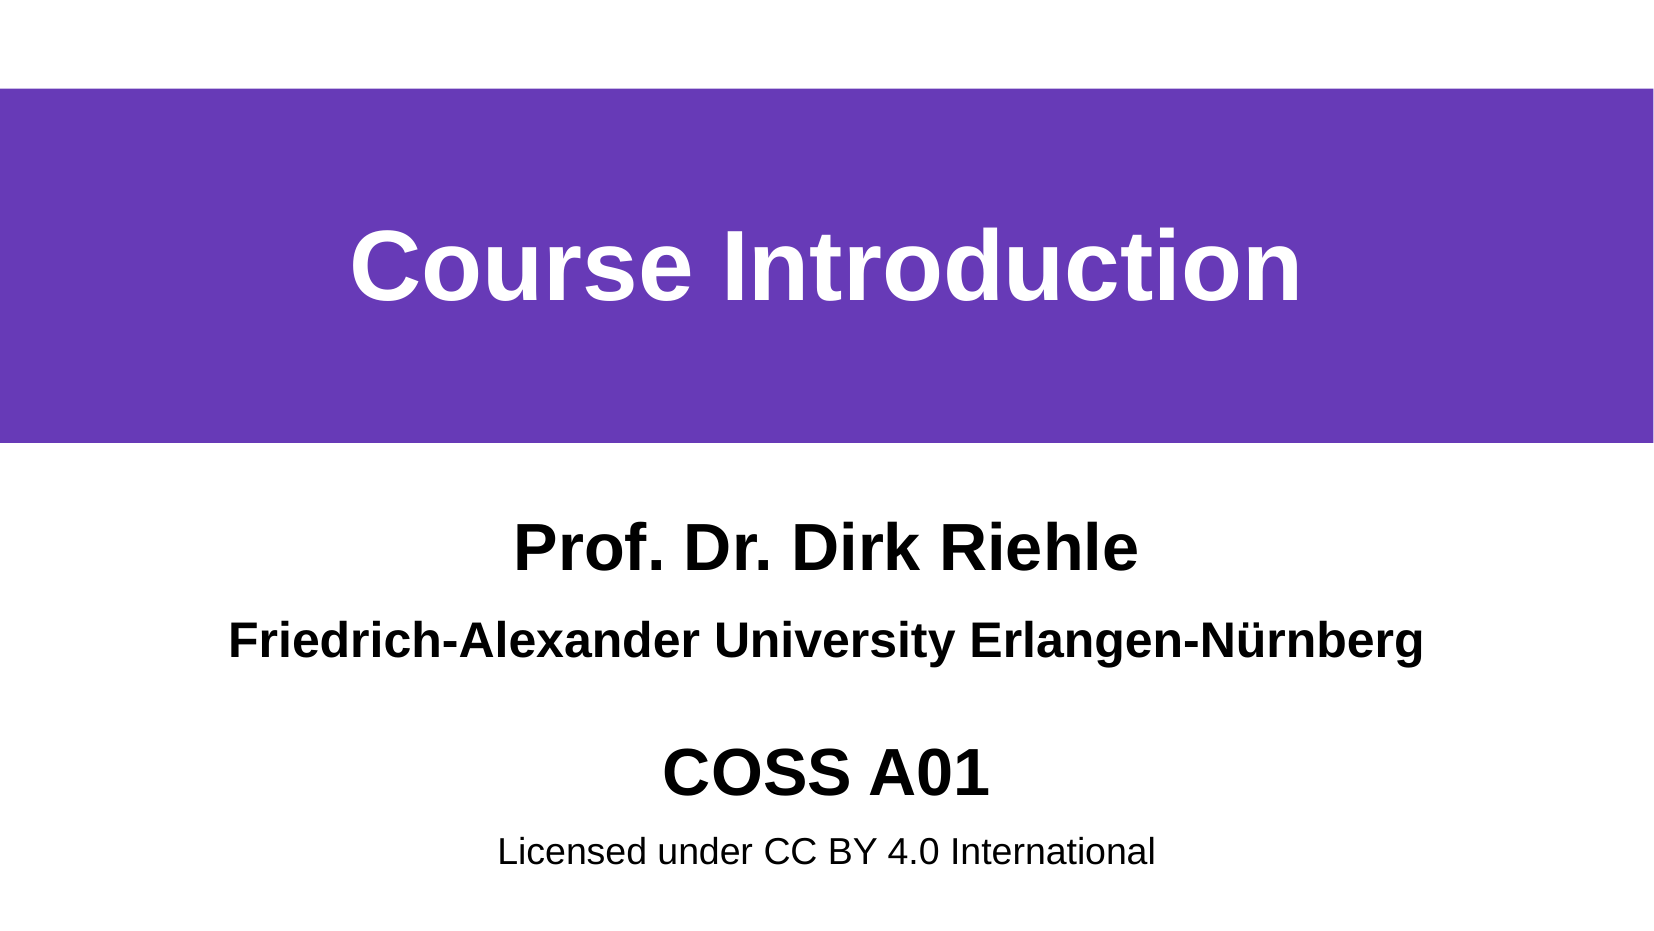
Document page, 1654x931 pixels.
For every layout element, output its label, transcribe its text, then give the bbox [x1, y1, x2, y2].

title Course Introduction [0, 88, 1654, 443]
subtitle Prof. Dr. Dirk Riehle Friedrich-Alexander University Erlangen-Nürnberg COSS A01 Licensed under CC BY 4.0 International [29, 472, 1625, 886]
